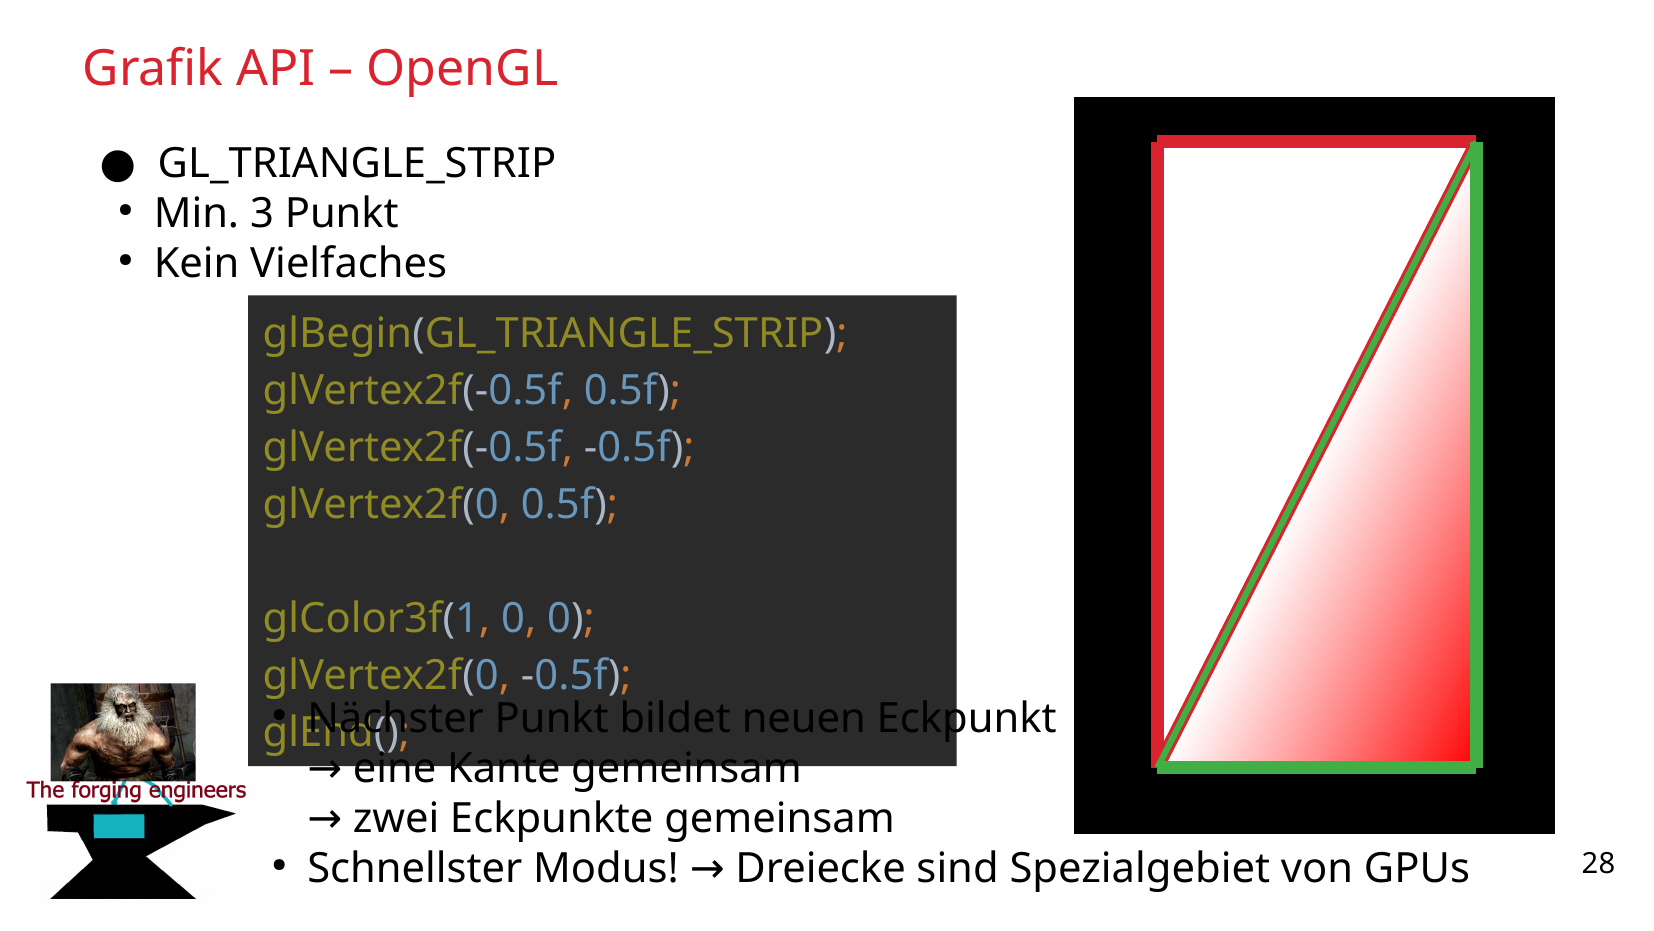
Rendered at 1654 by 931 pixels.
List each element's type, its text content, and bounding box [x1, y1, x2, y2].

picture [1205, 171, 1470, 690]
picture [1164, 148, 1465, 690]
title Grafik API – OpenGL [82, 37, 1571, 95]
text_box Nächster Punkt bildet neuen Eckpunkt → eine Kante gemeinsam → zwei Eckpunkte gemeinsam Schnellster Modus! → Dreiecke sind Spezialgebiet von GPUs [236, 690, 1555, 898]
picture [1074, 97, 1555, 690]
picture [17, 679, 254, 916]
text_box GL_TRIANGLE_STRIP Min. 3 Punkt Kein Vielfaches [82, 135, 1004, 296]
text_box glBegin(GL_TRIANGLE_STRIP); glVertex2f(-0.5f, 0.5f); glVertex2f(-0.5f, -0.5f); glVertex2f(0, 0.5f); glColor3f(1, 0, 0); glVertex2f(0, -0.5f); glEnd(); [248, 295, 957, 689]
